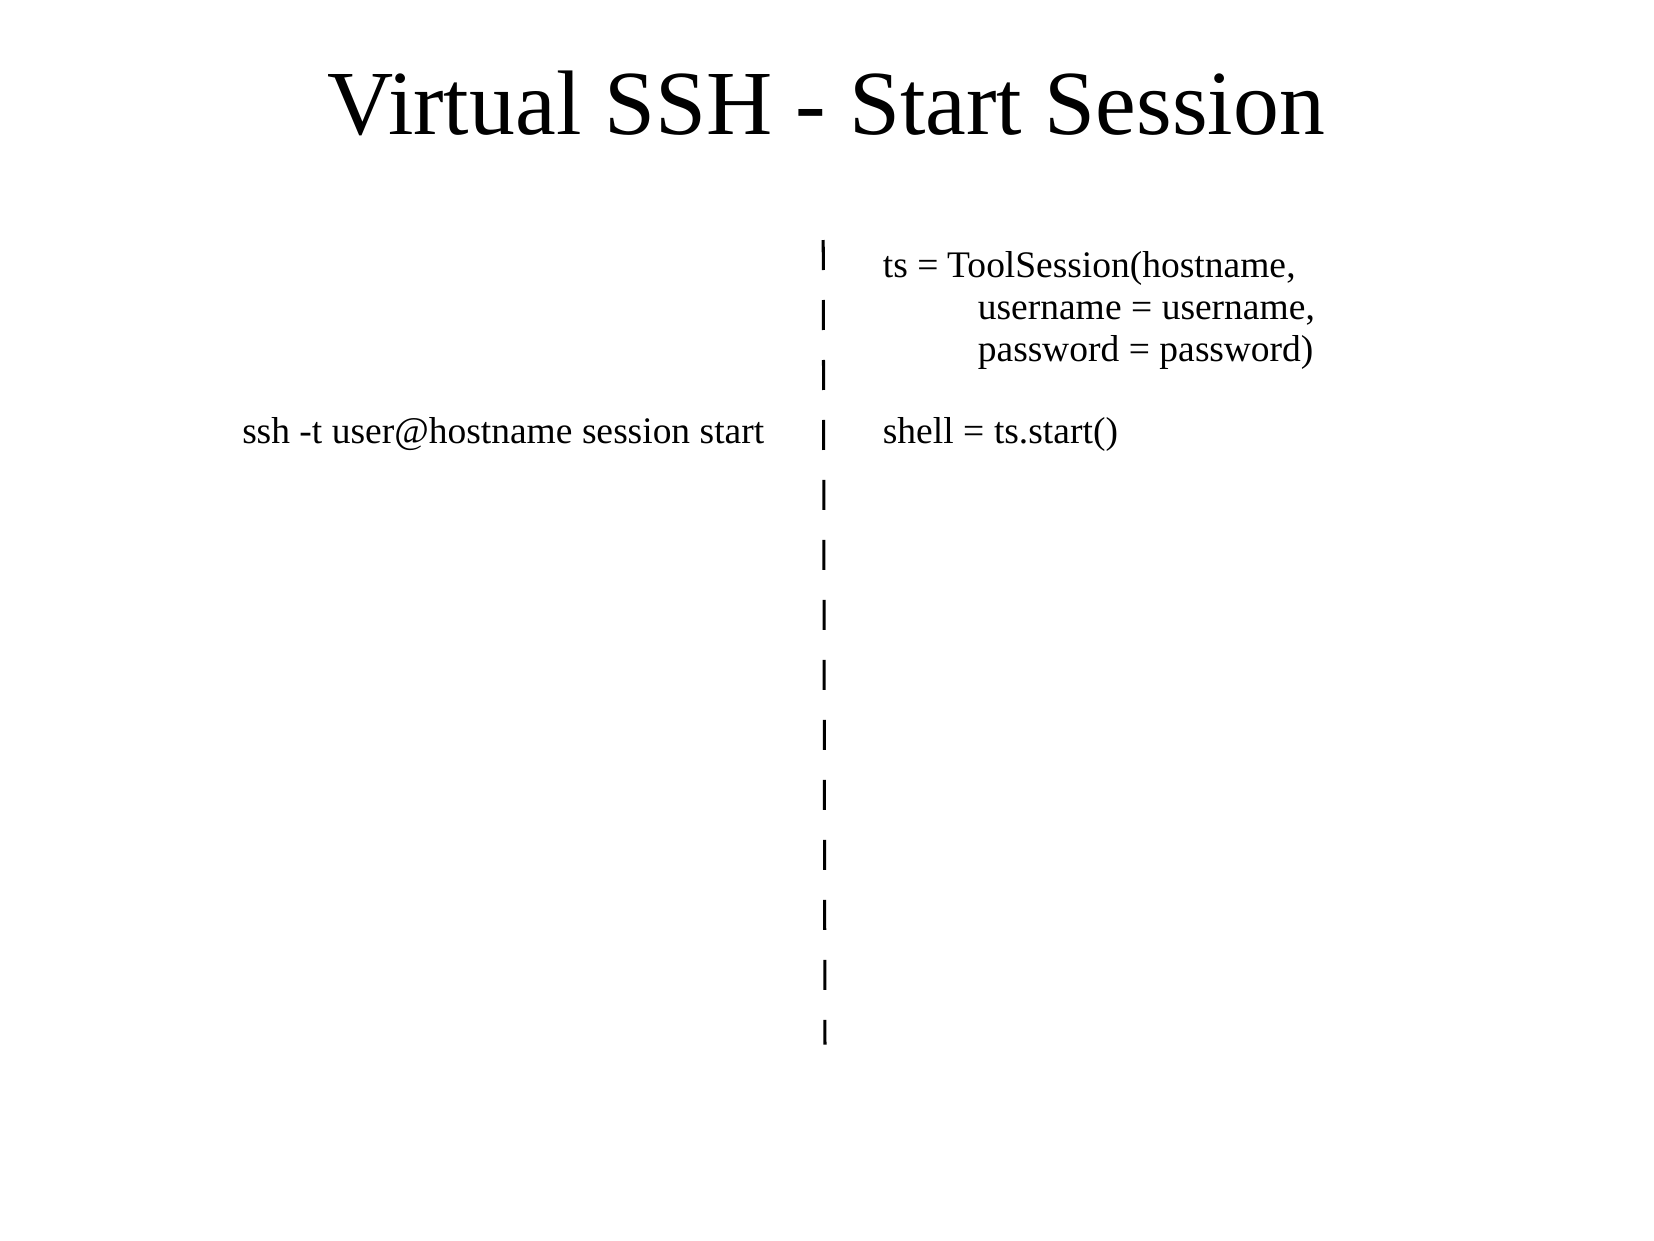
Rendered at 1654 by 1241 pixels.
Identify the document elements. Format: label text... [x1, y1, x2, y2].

text_box ssh -t user@hostname session start [227, 236, 800, 460]
text_box [263, 401, 1569, 472]
title Virtual SSH - Start Session [82, 52, 1571, 155]
text_box ts = ToolSession(hostname, username = username, password = password) shell = ts.start() [868, 237, 1528, 460]
